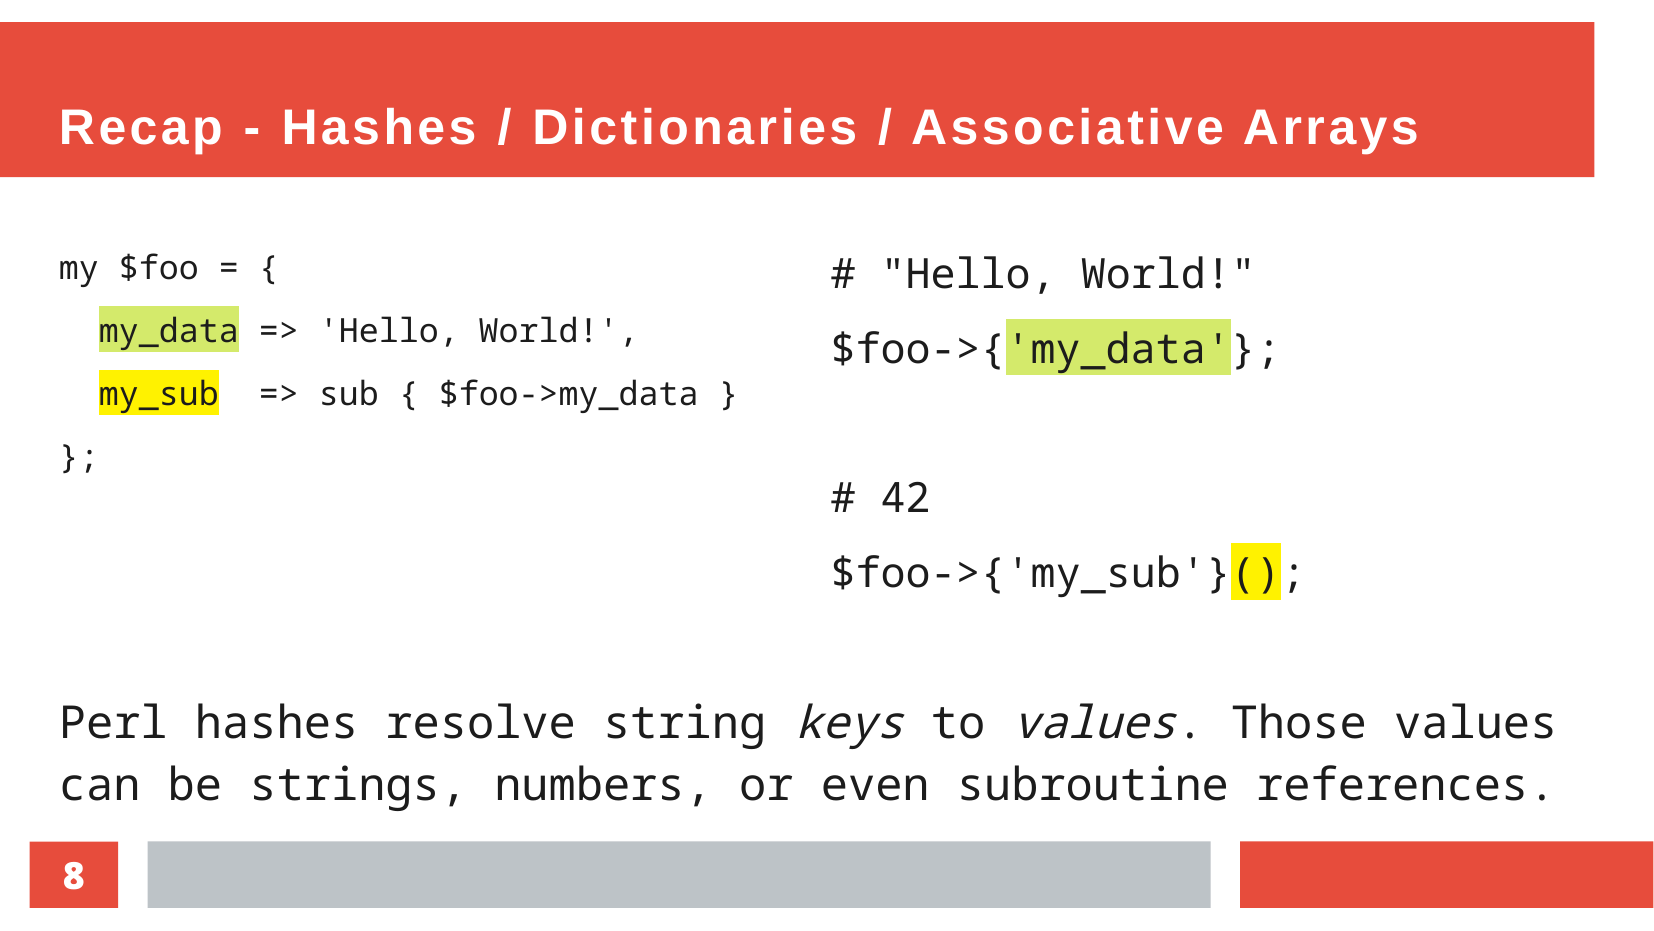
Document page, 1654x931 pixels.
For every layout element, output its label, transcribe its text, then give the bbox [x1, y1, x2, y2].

title Recap - Hashes / Dictionaries / Associative Arrays [59, 44, 1595, 156]
list my $foo = { my_data => 'Hello, World!', my_sub => sub { $foo->my_data } }; [59, 243, 794, 631]
list # "Hello, World!" $foo->{'my_data'}; # 42 $foo->{'my_sub'}(); [830, 243, 1566, 631]
list Perl hashes resolve string keys to values. Those values can be strings, numbers, or even subroutine references. [59, 690, 1565, 819]
